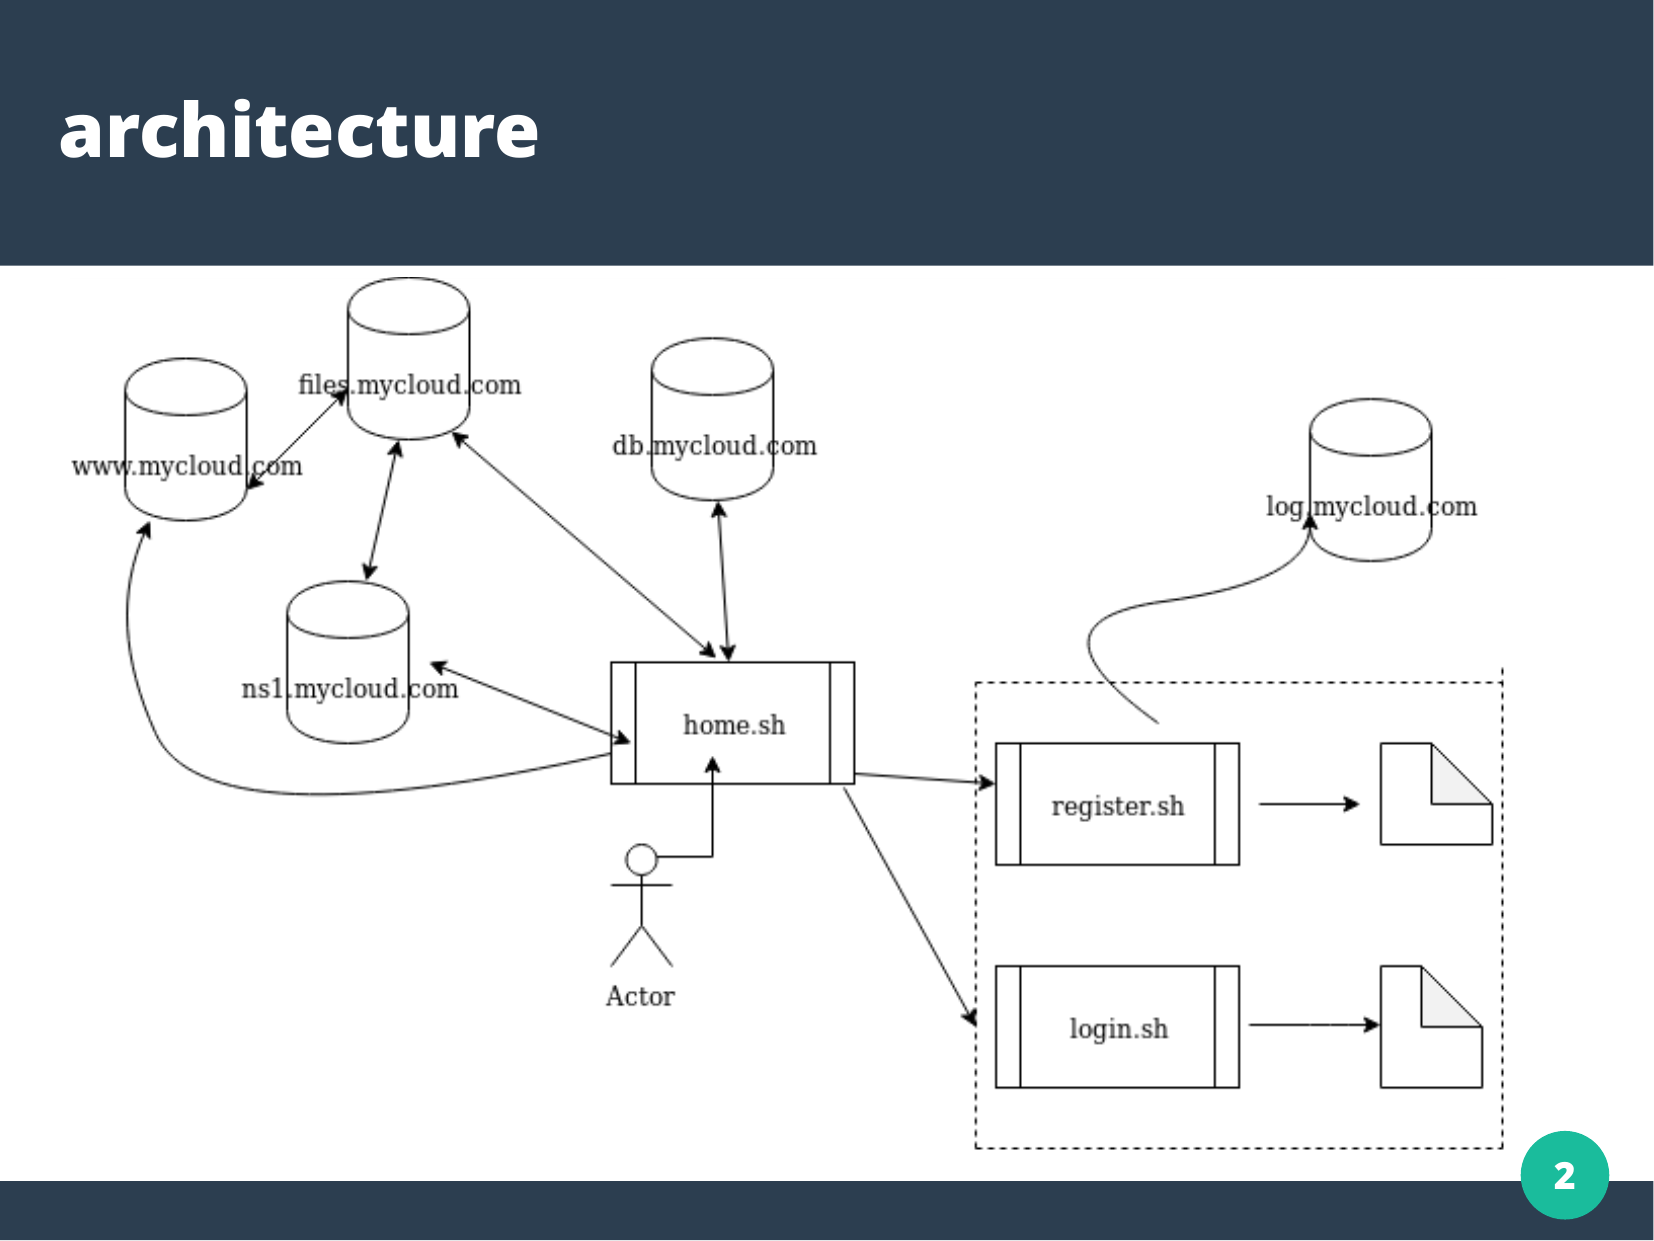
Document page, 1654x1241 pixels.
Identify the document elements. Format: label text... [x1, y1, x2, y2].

title architecture [59, 49, 1595, 207]
picture [70, 277, 1506, 1152]
